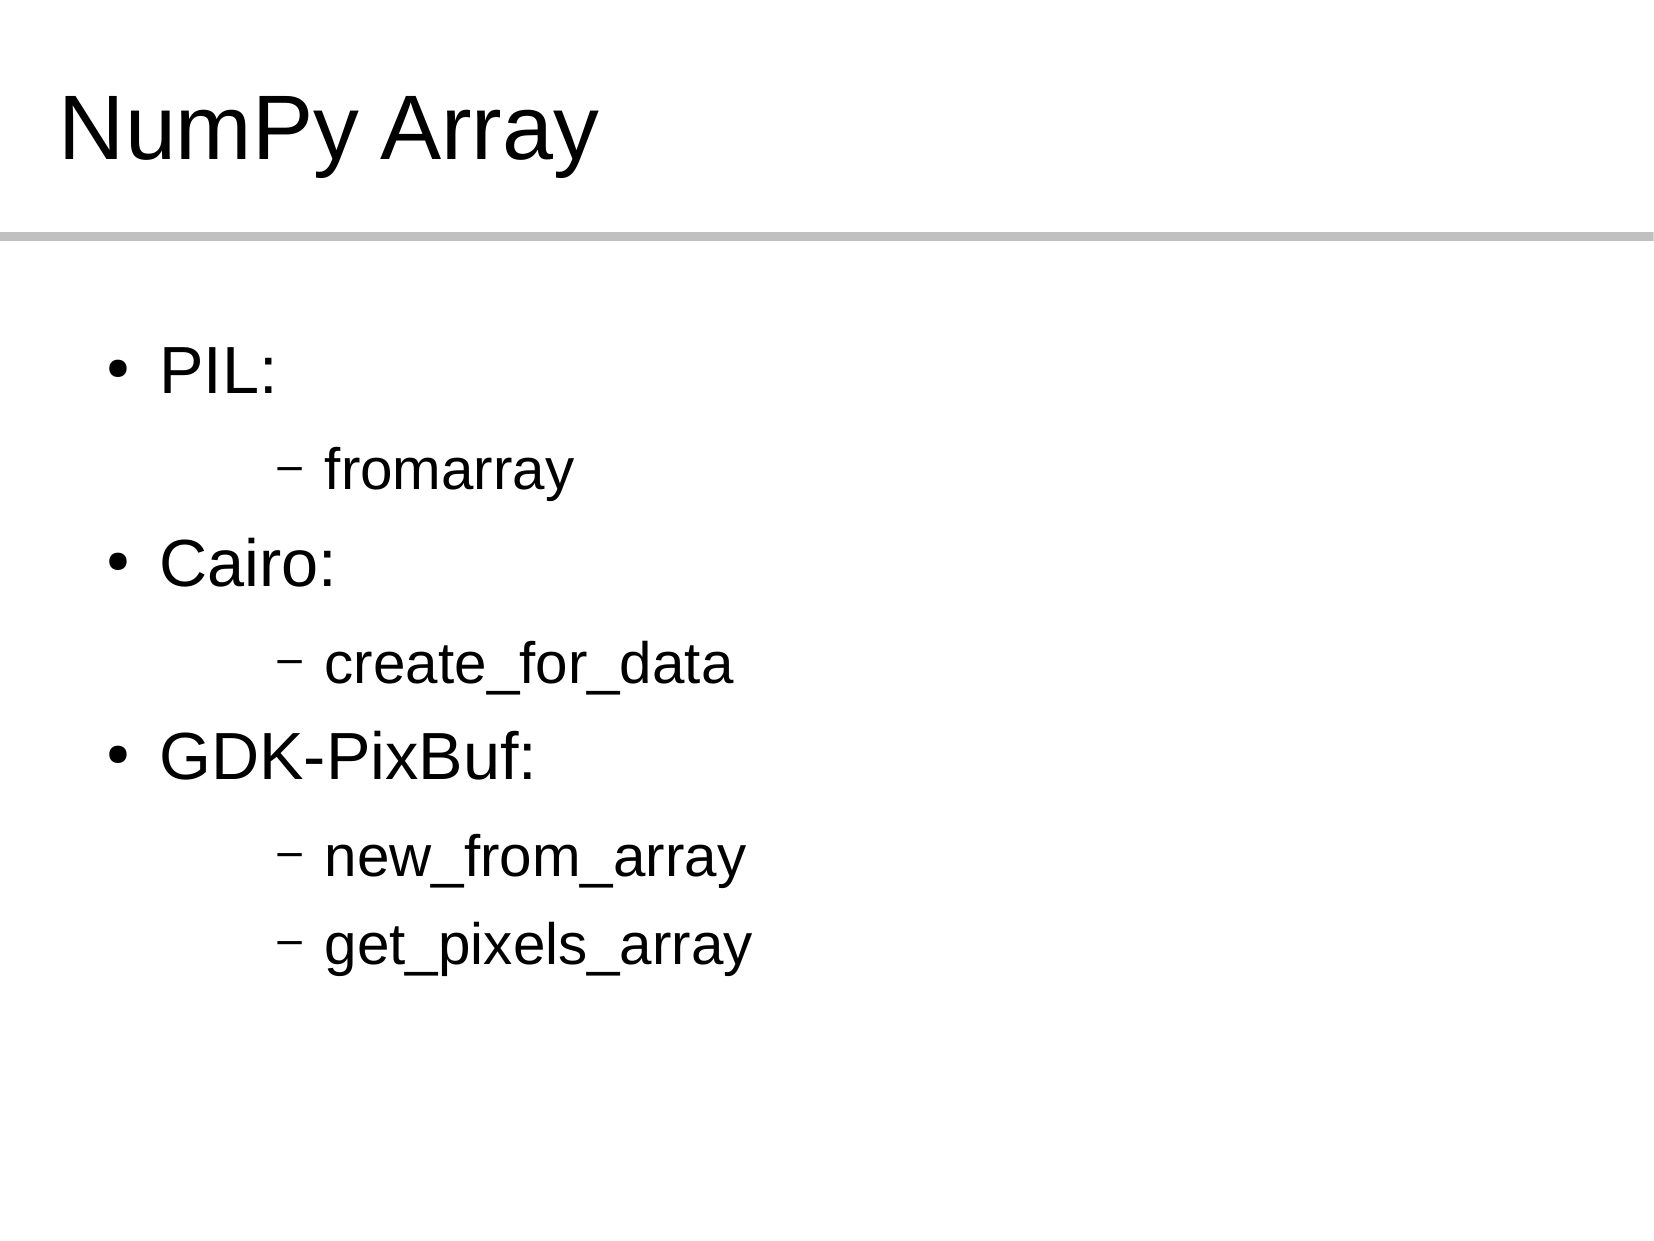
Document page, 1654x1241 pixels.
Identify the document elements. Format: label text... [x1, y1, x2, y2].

title NumPy Array [59, 49, 1595, 207]
list PIL: fromarray Cairo: create_for_data GDK-PixBuf: new_from_array get_pixels_array [88, 333, 1571, 1137]
